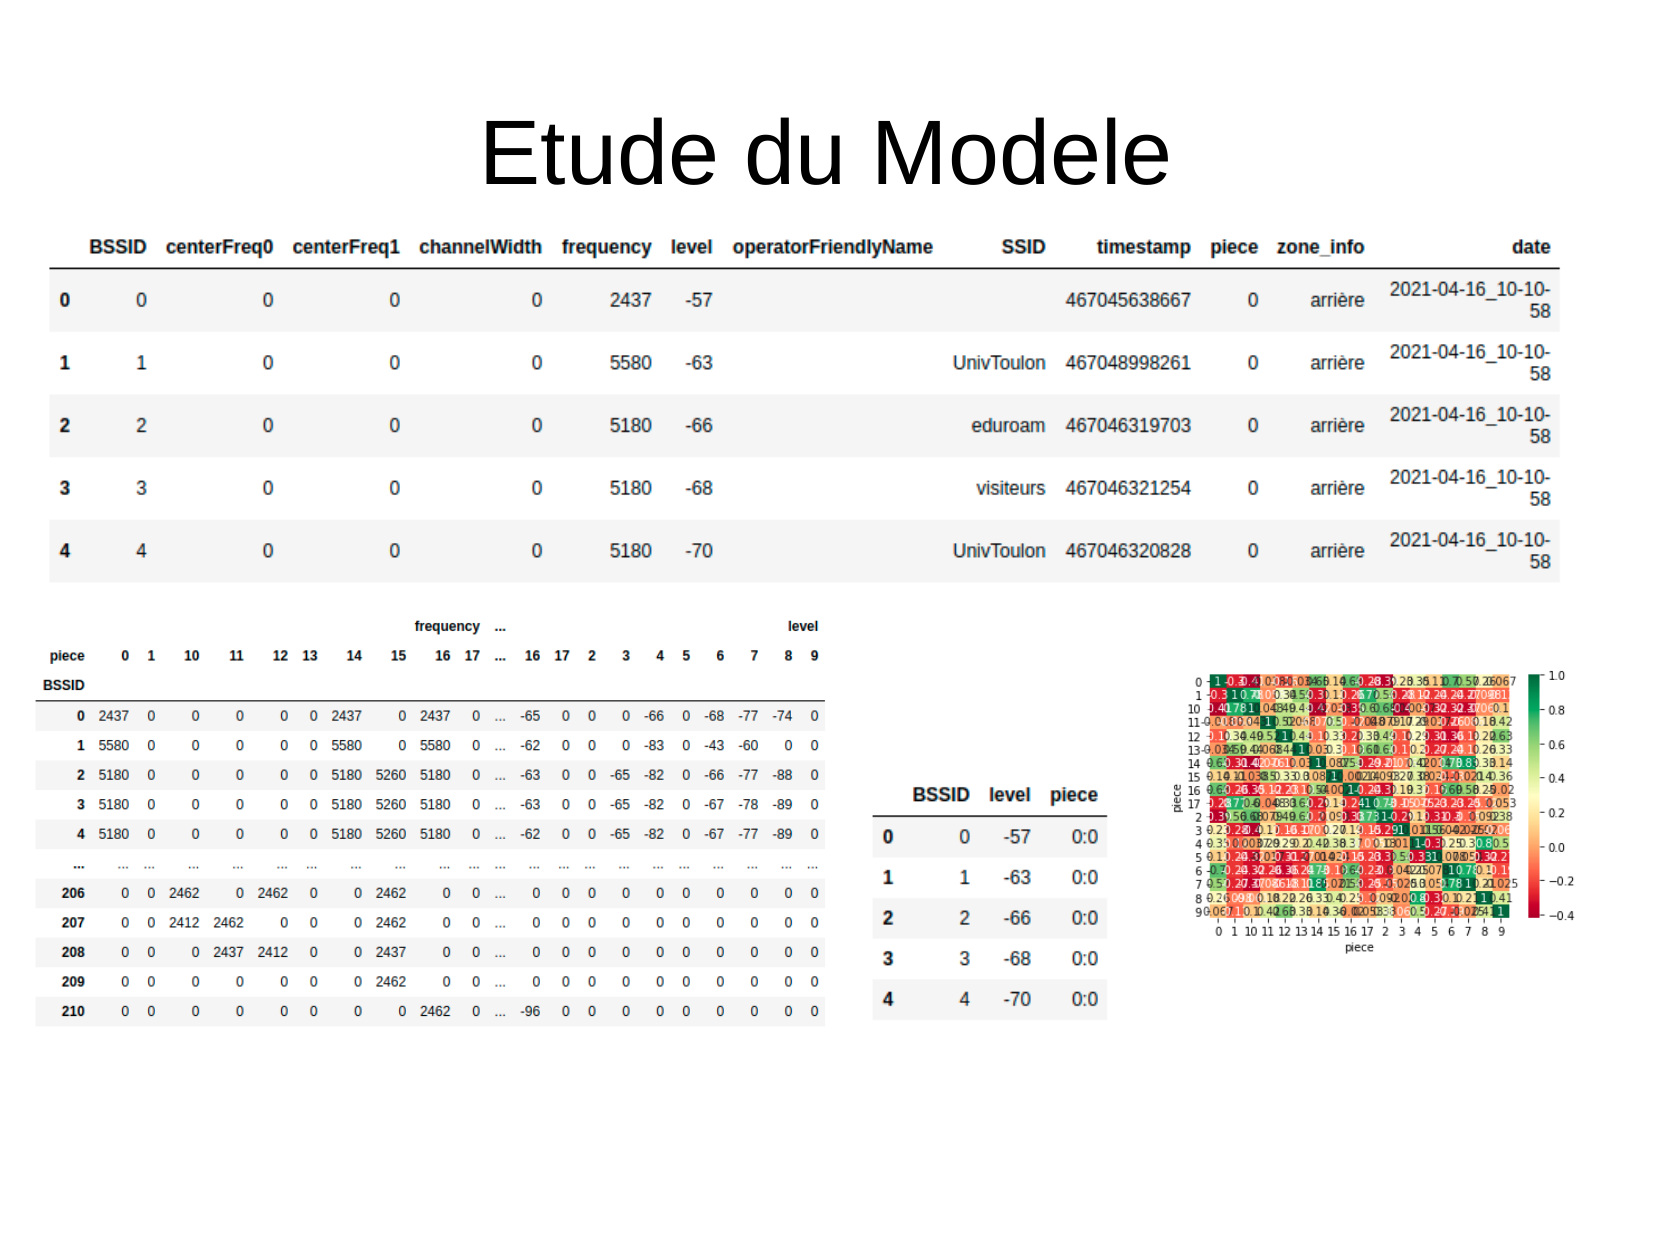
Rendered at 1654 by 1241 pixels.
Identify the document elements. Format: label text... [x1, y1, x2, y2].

picture [1145, 661, 1591, 957]
picture [30, 614, 1123, 1040]
picture [45, 224, 1571, 600]
title Etude du Modele [82, 49, 1571, 224]
